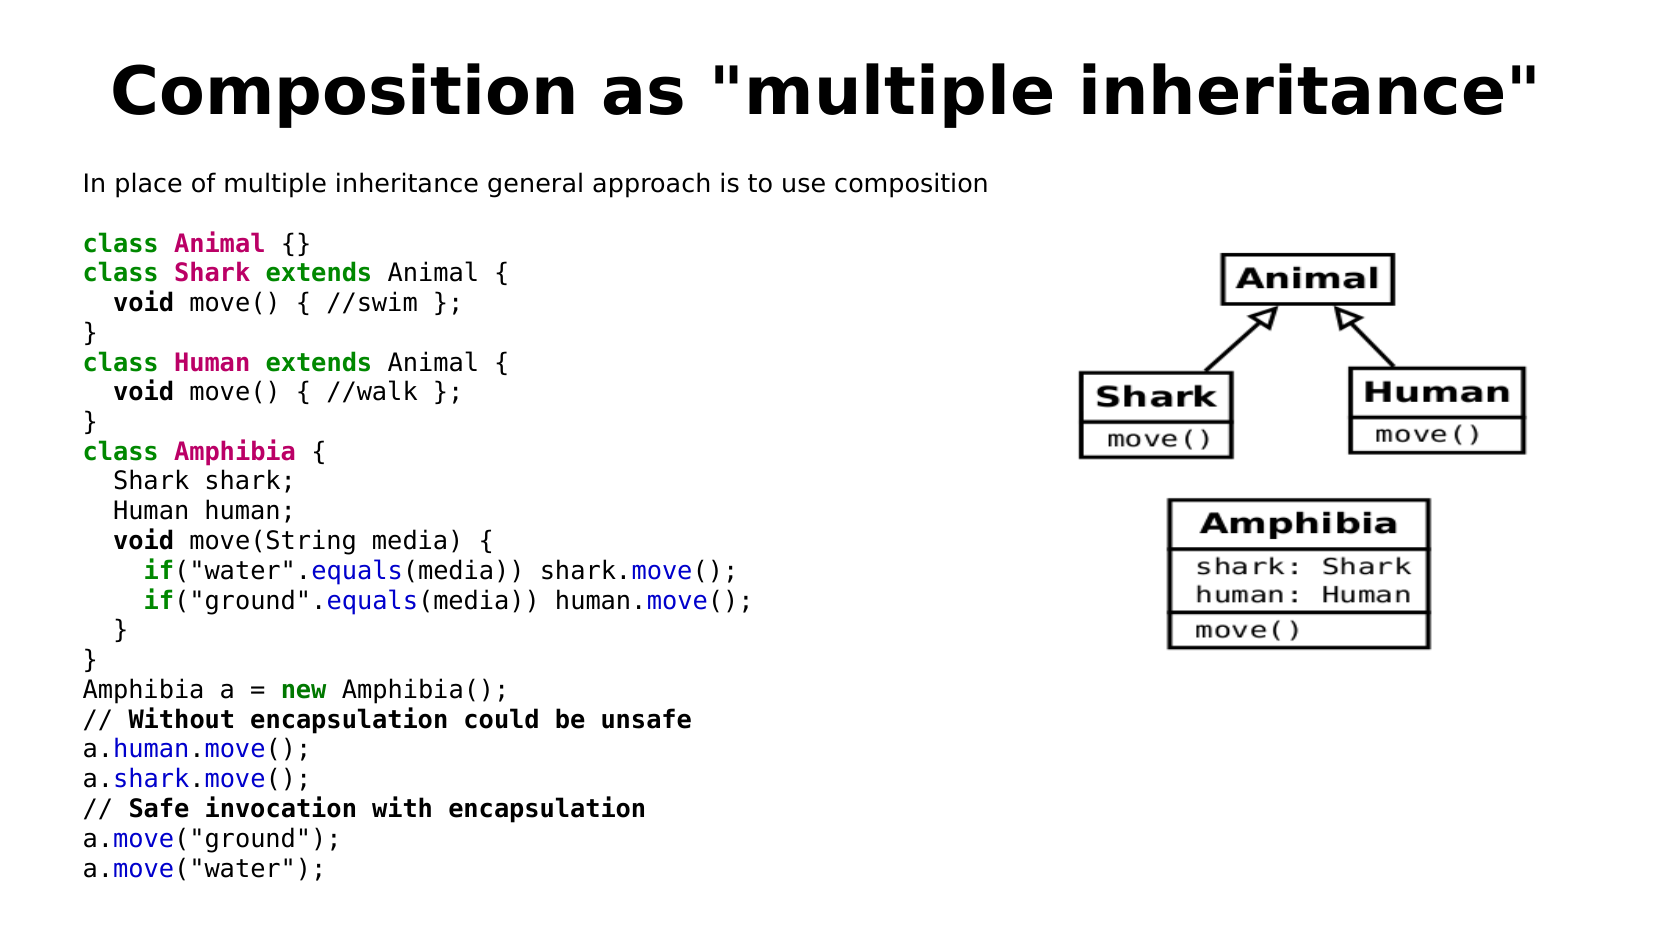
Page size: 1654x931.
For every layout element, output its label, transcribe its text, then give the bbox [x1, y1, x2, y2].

title Composition as "multiple inheritance" [82, 36, 1571, 147]
picture [1062, 239, 1582, 661]
list In place of multiple inheritance general approach is to use composition class Animal {} class Shark extends Animal { void move() { //swim }; } class Human extends Animal { void move() { //walk }; } class Amphibia { Shark shark; Human human; void move(String media) { if("water".equals(media)) shark.move(); if("ground".equals(media)) human.move(); } } Amphibia a = new Amphibia(); // Without encapsulation could be unsafe a.human.move(); a.shark.move(); // Safe invocation with encapsulation a.move("ground"); a.move("water"); [82, 168, 1538, 889]
